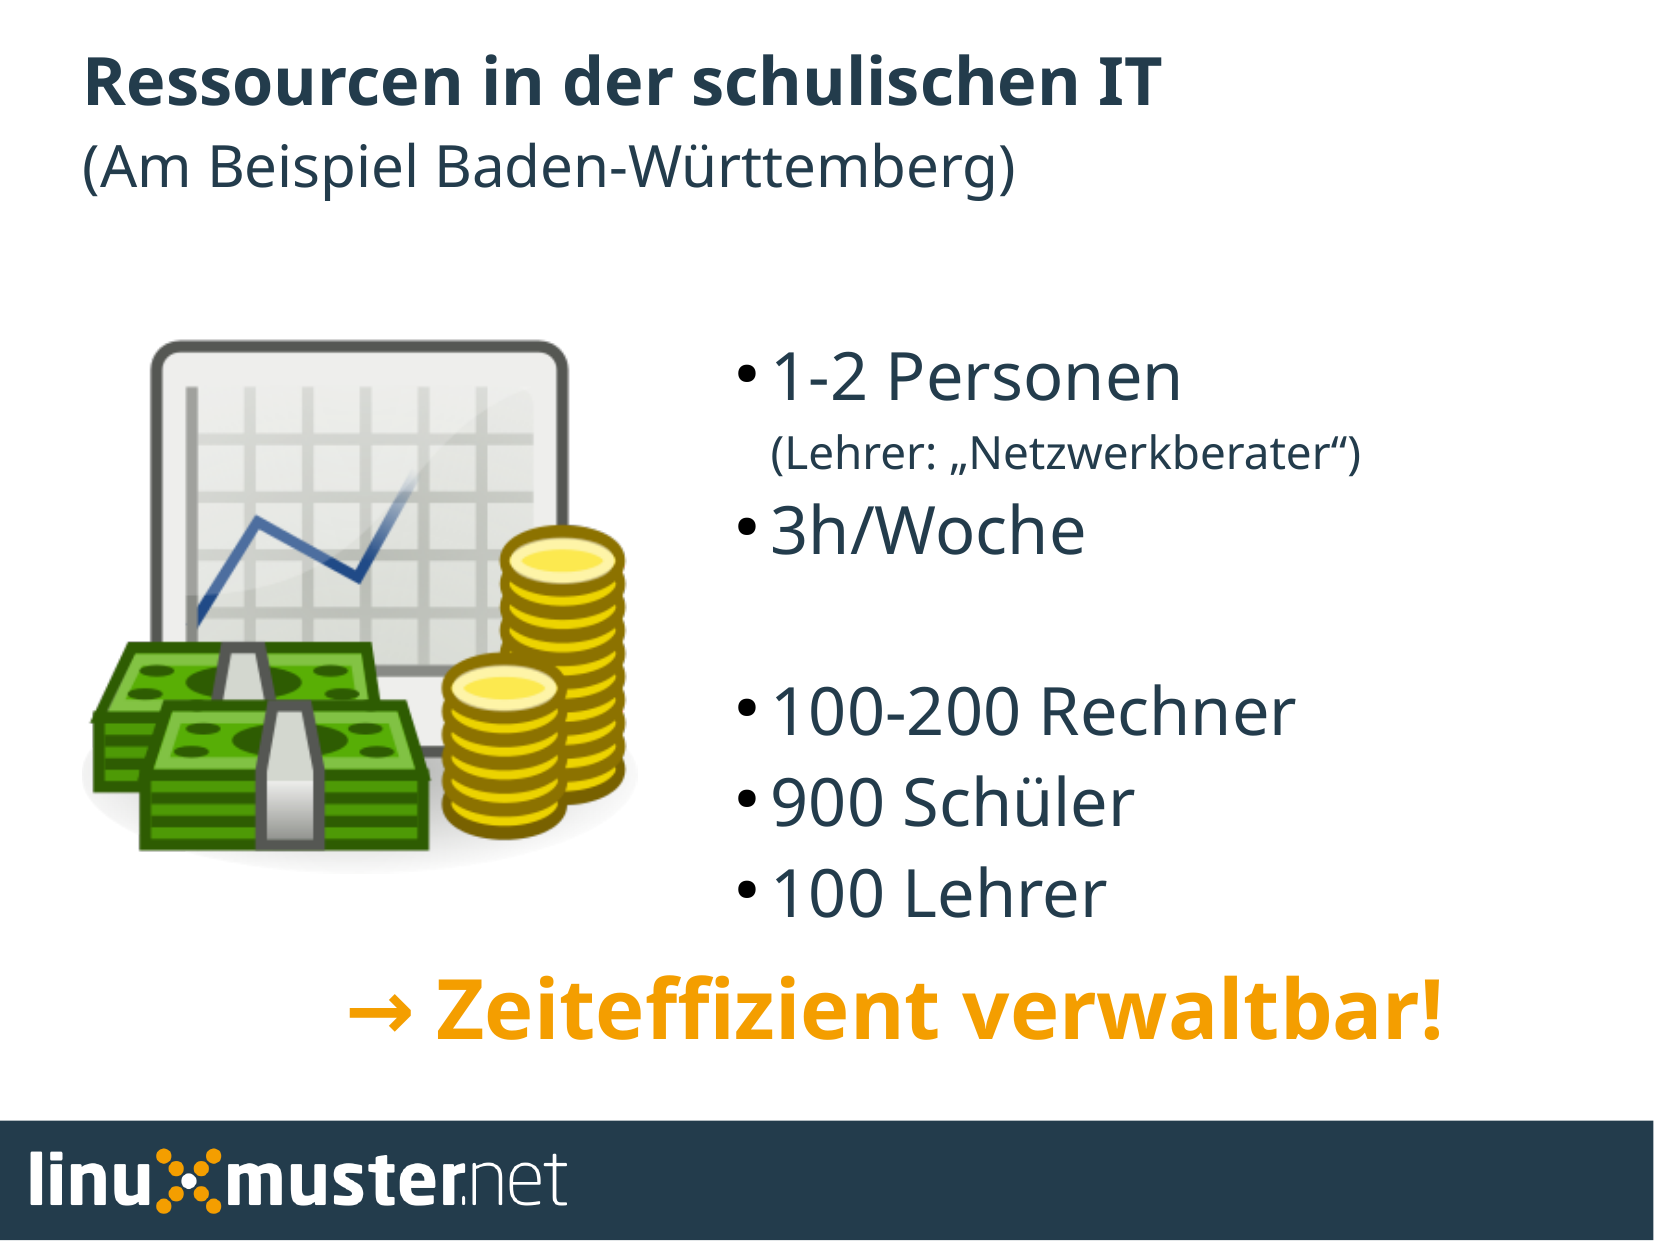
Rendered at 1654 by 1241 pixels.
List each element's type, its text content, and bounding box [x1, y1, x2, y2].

picture [82, 318, 638, 875]
text_box → Zeiteffizient verwaltbar! [295, 942, 1536, 1058]
text_box 1-2 Personen (Lehrer: „Netzwerkberater“) 3h/Woche 100-200 Rechner 900 Schüler 100 Lehrer [720, 322, 1524, 871]
title Ressourcen in der schulischen IT (Am Beispiel Baden-Württemberg) [82, 44, 1571, 195]
picture [6, 1127, 591, 1229]
